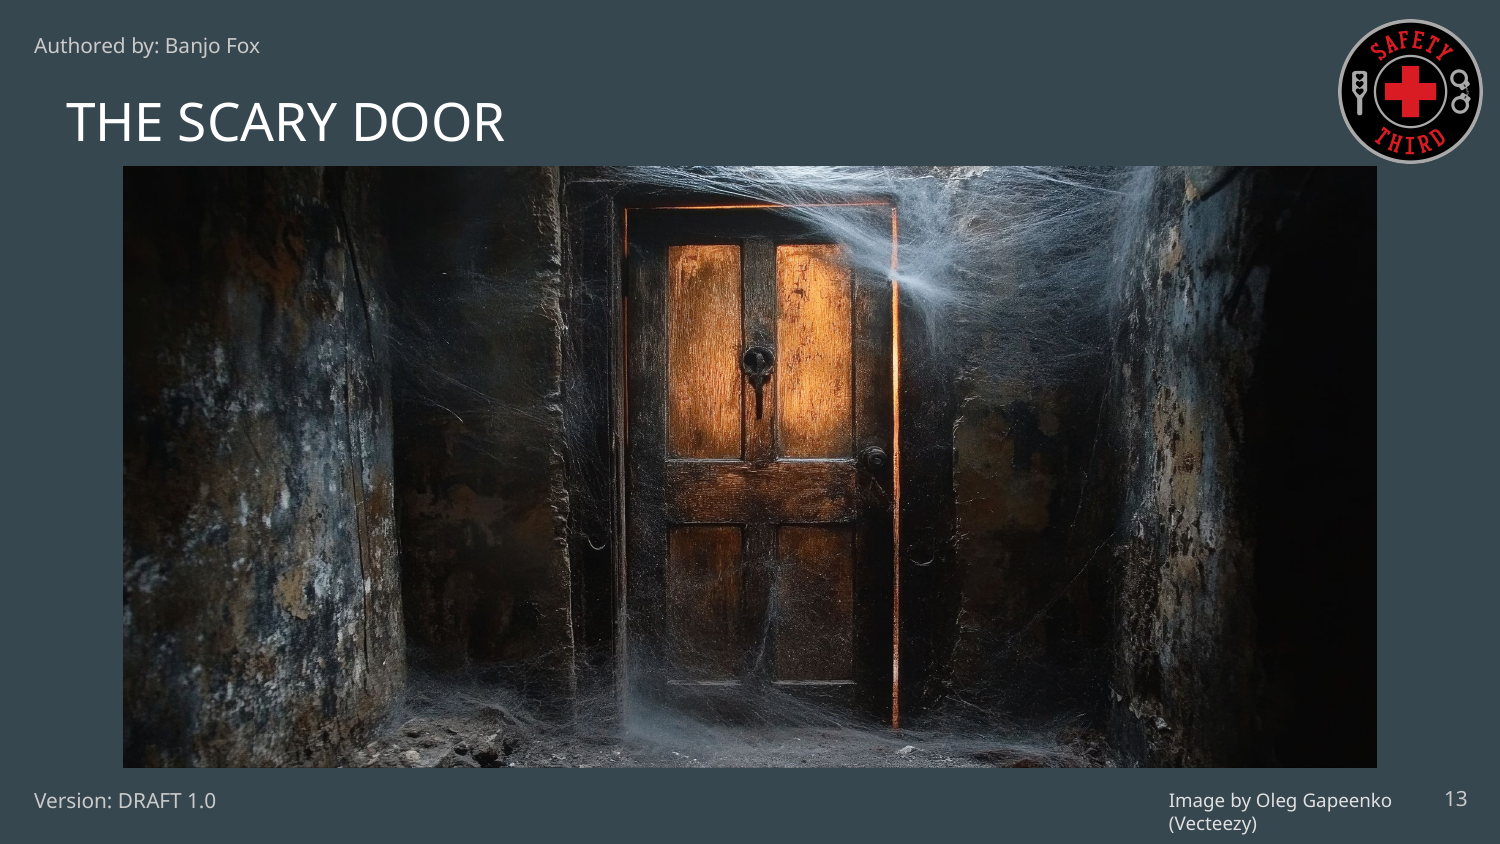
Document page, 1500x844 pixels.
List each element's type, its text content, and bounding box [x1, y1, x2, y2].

title THE SCARY DOOR [51, 72, 1319, 167]
picture [123, 166, 1377, 768]
picture [1338, 19, 1483, 164]
text_box Image by Oleg Gapeenko (Vecteezy) [1154, 773, 1434, 844]
slide_number <number> [1392, 767, 1483, 833]
